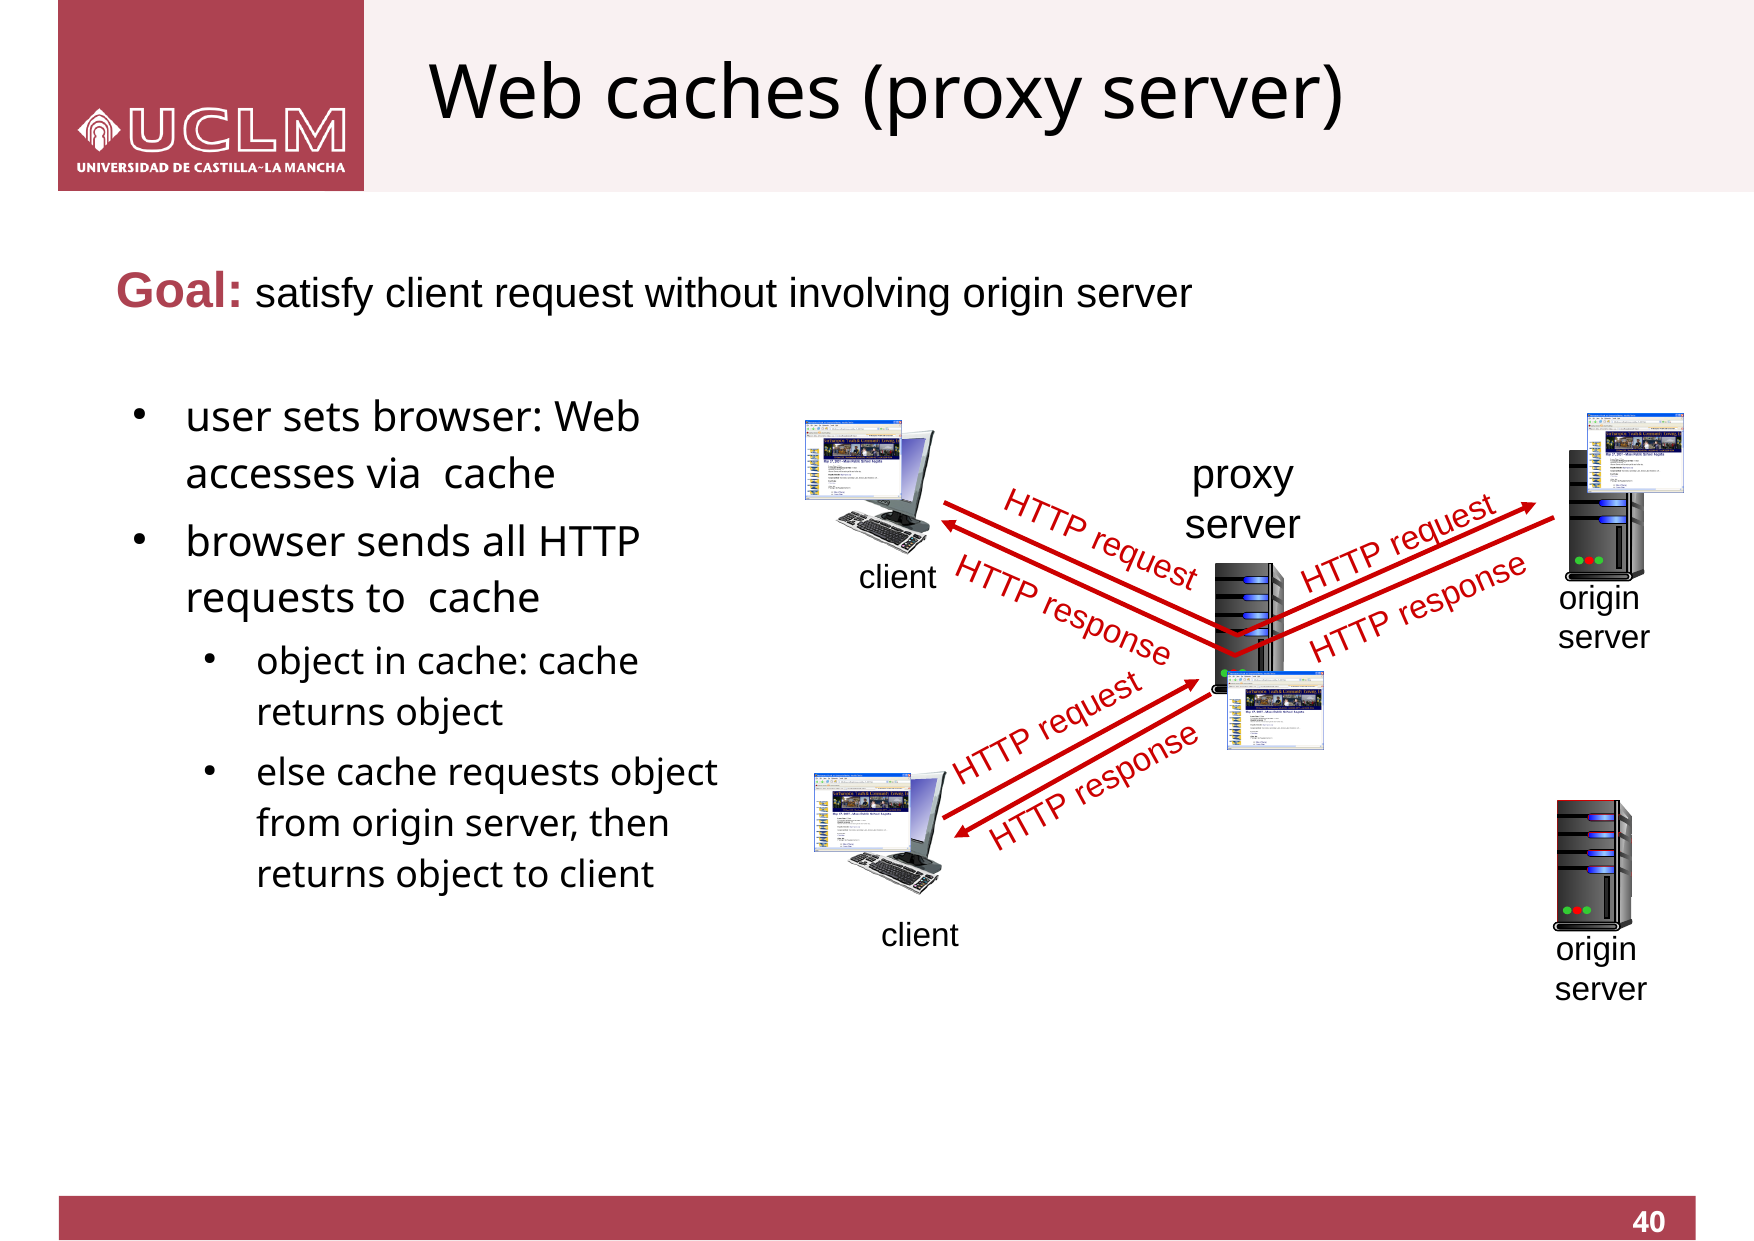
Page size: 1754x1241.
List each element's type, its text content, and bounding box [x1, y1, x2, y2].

text_box HTTP request [982, 465, 1222, 612]
picture [1227, 671, 1324, 751]
list user sets browser: Web accesses via cache browser sends all HTTP requests to cache object in cache: cache returns object else cache requests object from origin server, then returns object to client [99, 379, 781, 1060]
text_box HTTP response [964, 696, 1222, 873]
text_box client [866, 905, 974, 961]
text_box proxy server [1170, 439, 1317, 555]
text_box [1215, 618, 1284, 652]
picture [814, 765, 949, 904]
text_box HTTP response [933, 531, 1197, 687]
text_box HTTP response [1286, 527, 1549, 677]
text_box origin server [1540, 919, 1663, 1016]
text_box [1569, 450, 1644, 568]
picture [1587, 413, 1684, 493]
text_box Goal: satisfy client request without involving origin server [100, 249, 1483, 429]
text_box [1553, 800, 1633, 931]
picture [58, 0, 364, 191]
text_box origin server [1543, 568, 1666, 664]
text_box [911, 778, 938, 842]
text_box client [843, 547, 952, 603]
text_box [1215, 563, 1285, 632]
text_box HTTP request [928, 660, 1163, 807]
title Web caches (proxy server) [413, 0, 1667, 198]
text_box [1211, 638, 1284, 694]
text_box HTTP request [1277, 468, 1517, 615]
text_box [902, 438, 926, 502]
picture [805, 420, 937, 564]
